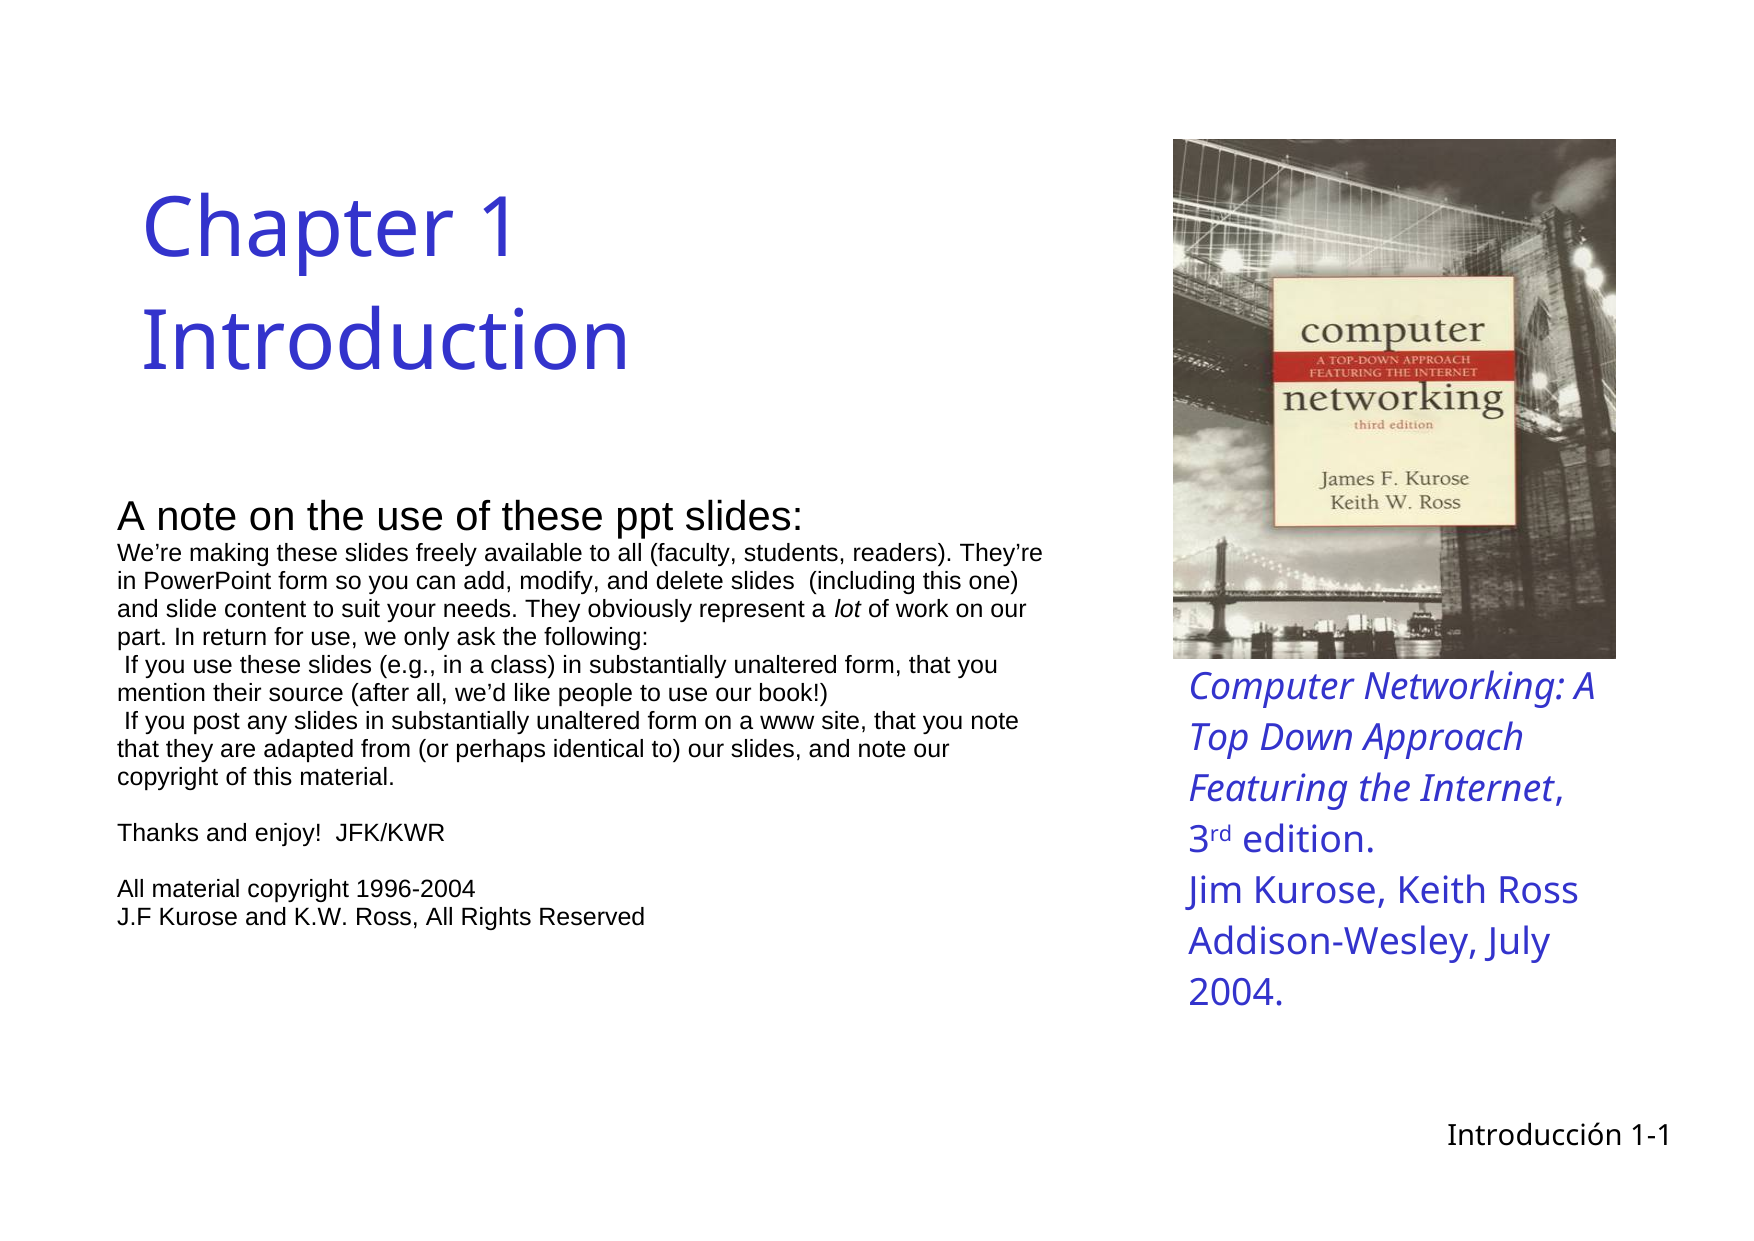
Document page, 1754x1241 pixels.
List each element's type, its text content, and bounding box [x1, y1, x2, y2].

text_box Computer Networking: A Top Down Approach Featuring the Internet, 3rd edition. Jim Kurose, Keith Ross Addison-Wesley, July 2004. [1173, 629, 1663, 1098]
text_box Chapter 1 Introduction [126, 139, 1159, 422]
picture [1173, 139, 1616, 659]
text_box A note on the use of these ppt slides: We’re making these slides freely available to all (faculty, students, readers). They’re in PowerPoint form so you can add, modify, and delete slides (including this one) and slide content to suit your needs. They obviously represent a lot of work on our part. In return for use, we only ask the following: If you use these slides (e.g., in a class) in substantially unaltered form, that you mention their source (after all, we’d like people to use our book!) If you post any slides in substantially unaltered form on a www site, that you note that they are adapted from (or perhaps identical to) our slides, and note our copyright of this material. Thanks and enjoy! JFK/KWR All material copyright 1996-2004 J.F Kurose and K.W. Ross, All Rights Reserved [102, 484, 1066, 939]
